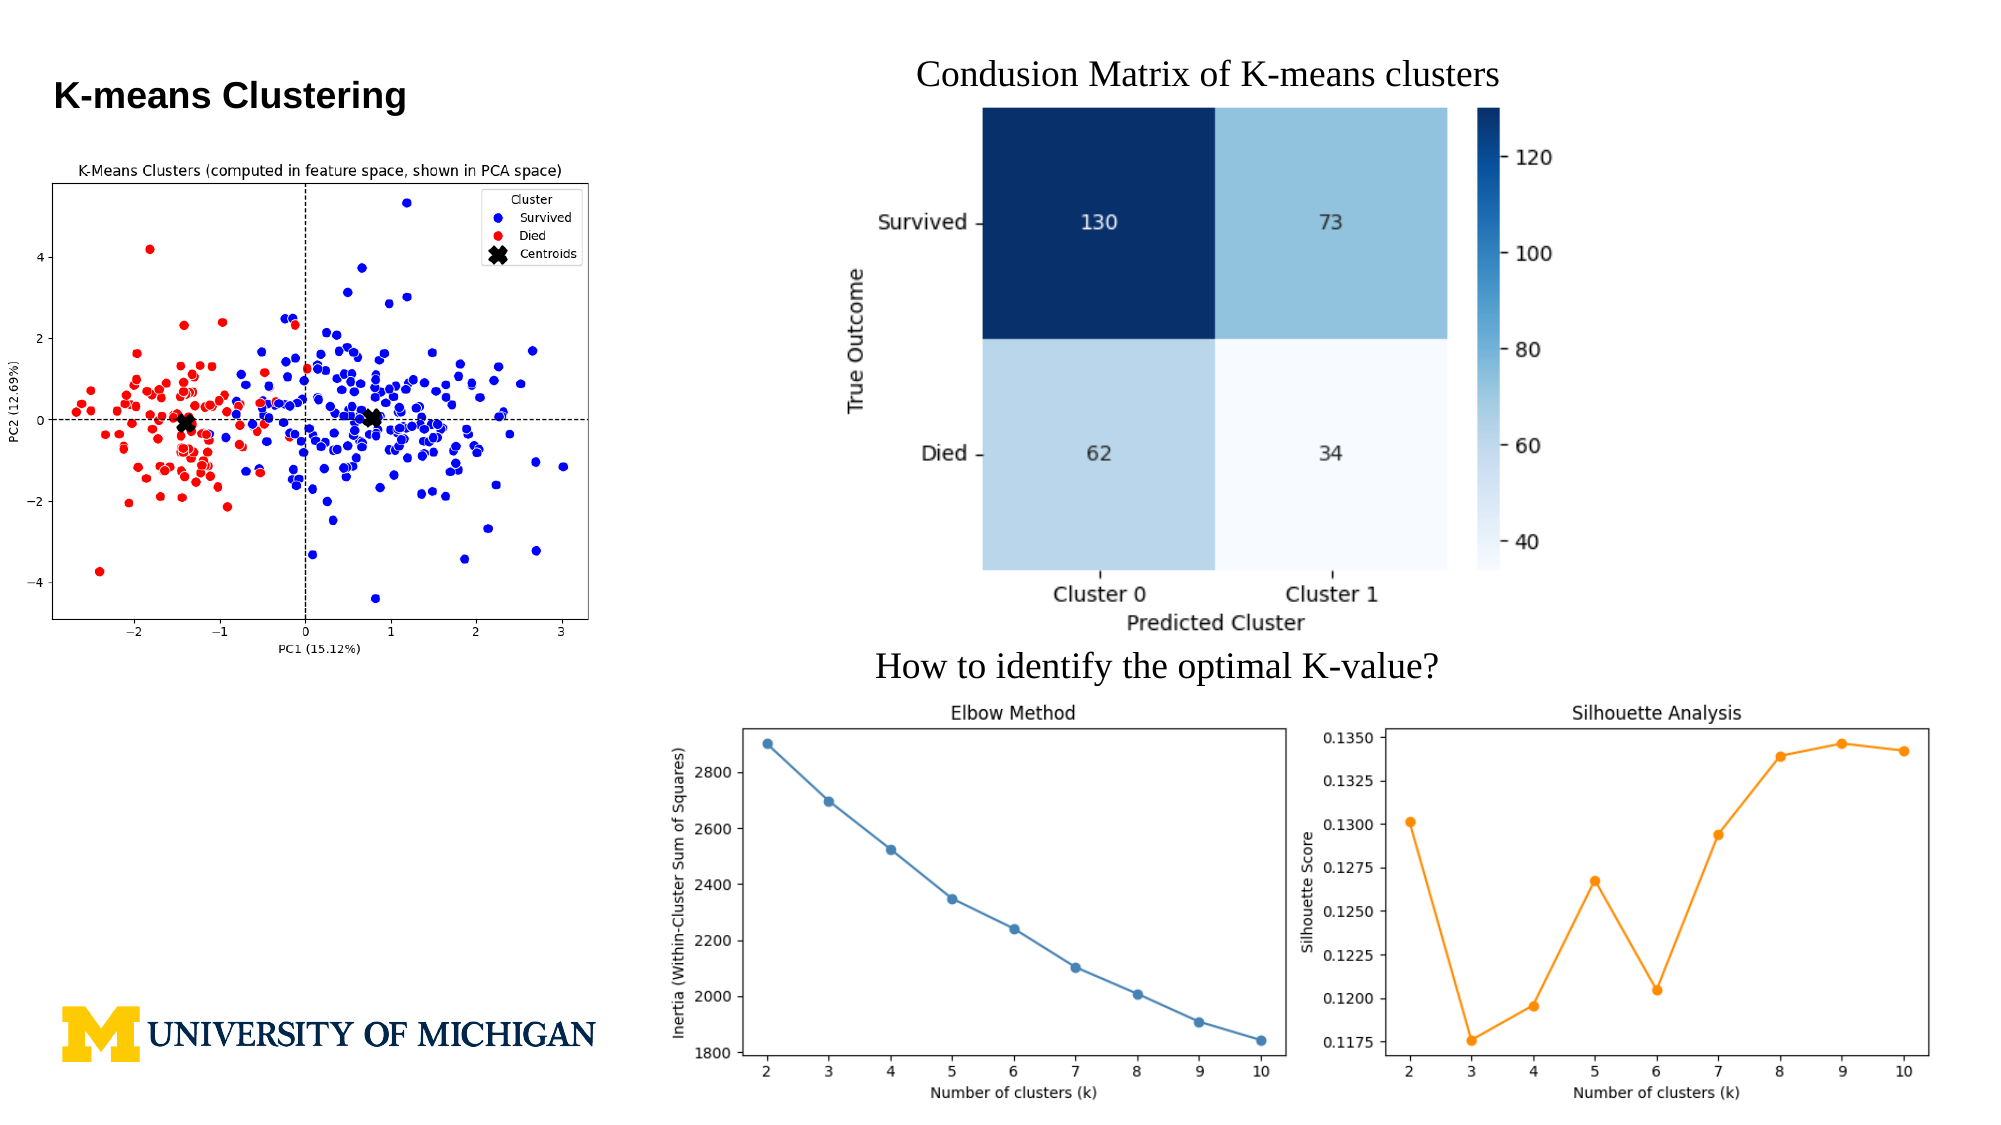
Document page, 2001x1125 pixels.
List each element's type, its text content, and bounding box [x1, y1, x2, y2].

picture [0, 155, 595, 664]
picture [62, 1006, 596, 1062]
picture [833, 93, 1569, 651]
text_box How to identify the optimal K-value? [860, 633, 1456, 694]
picture [662, 694, 1938, 1112]
text_box K-means Clustering [38, 63, 423, 124]
text_box Condusion Matrix of K-means clusters [901, 41, 1516, 102]
